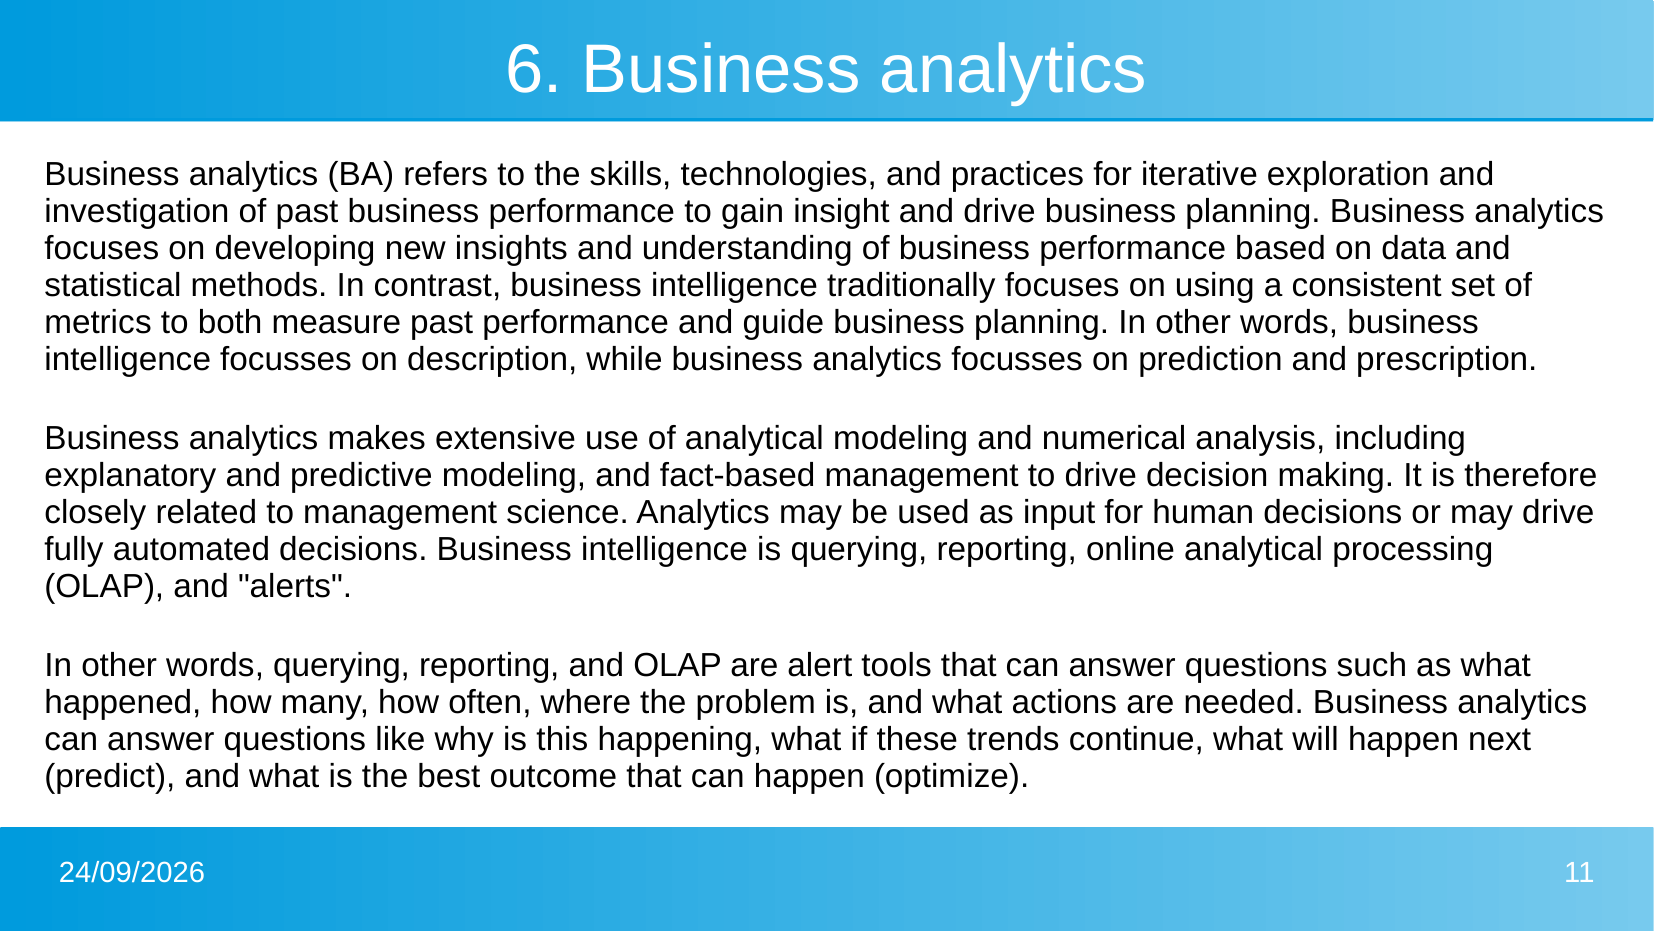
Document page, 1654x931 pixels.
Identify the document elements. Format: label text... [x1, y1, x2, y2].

title 6. Business analytics [59, 29, 1595, 108]
text_box Business analytics (BA) refers to the skills, technologies, and practices for iterative exploration and investigation of past business performance to gain insight and drive business planning. Business analytics focuses on developing new insights and understanding of business performance based on data and statistical methods. In contrast, business intelligence traditionally focuses on using a consistent set of metrics to both measure past performance and guide business planning. In other words, business intelligence focusses on description, while business analytics focusses on prediction and prescription. Business analytics makes extensive use of analytical modeling and numerical analysis, including explanatory and predictive modeling, and fact-based management to drive decision making. It is therefore closely related to management science. Analytics may be used as input for human decisions or may drive fully automated decisions. Business intelligence is querying, reporting, online analytical processing (OLAP), and "alerts". In other words, querying, reporting, and OLAP are alert tools that can answer questions such as what happened, how many, how often, where the problem is, and what actions are needed. Business analytics can answer questions like why is this happening, what if these trends continue, what will happen next (predict), and what is the best outcome that can happen (optimize). [29, 147, 1625, 802]
